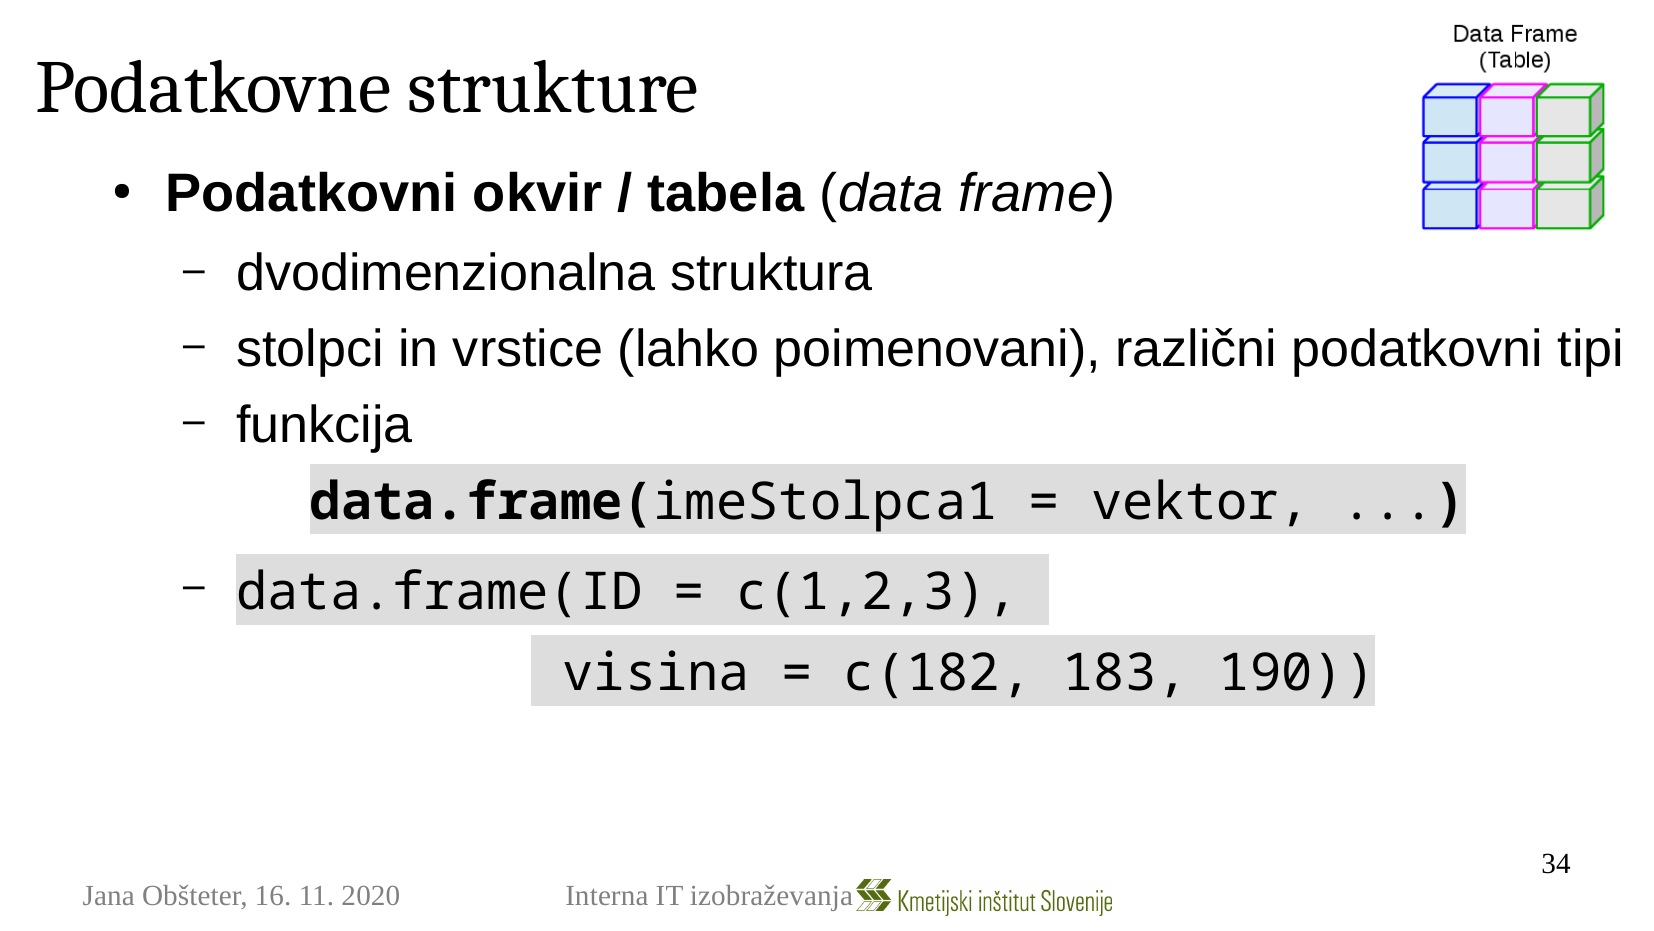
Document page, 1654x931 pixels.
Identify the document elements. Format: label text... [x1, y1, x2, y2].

picture [1378, 0, 1654, 258]
picture [856, 879, 1112, 916]
title Podatkovne strukture [35, 21, 1378, 154]
list Podatkovni okvir / tabela (data frame) dvodimenzionalna struktura stolpci in vrstice (lahko poimenovani), različni podatkovni tipi funkcija data.frame(imeStolpca1 = vektor, ...) data.frame(ID = c(1,2,3), visina = c(182, 183, 190)) [94, 153, 1642, 813]
